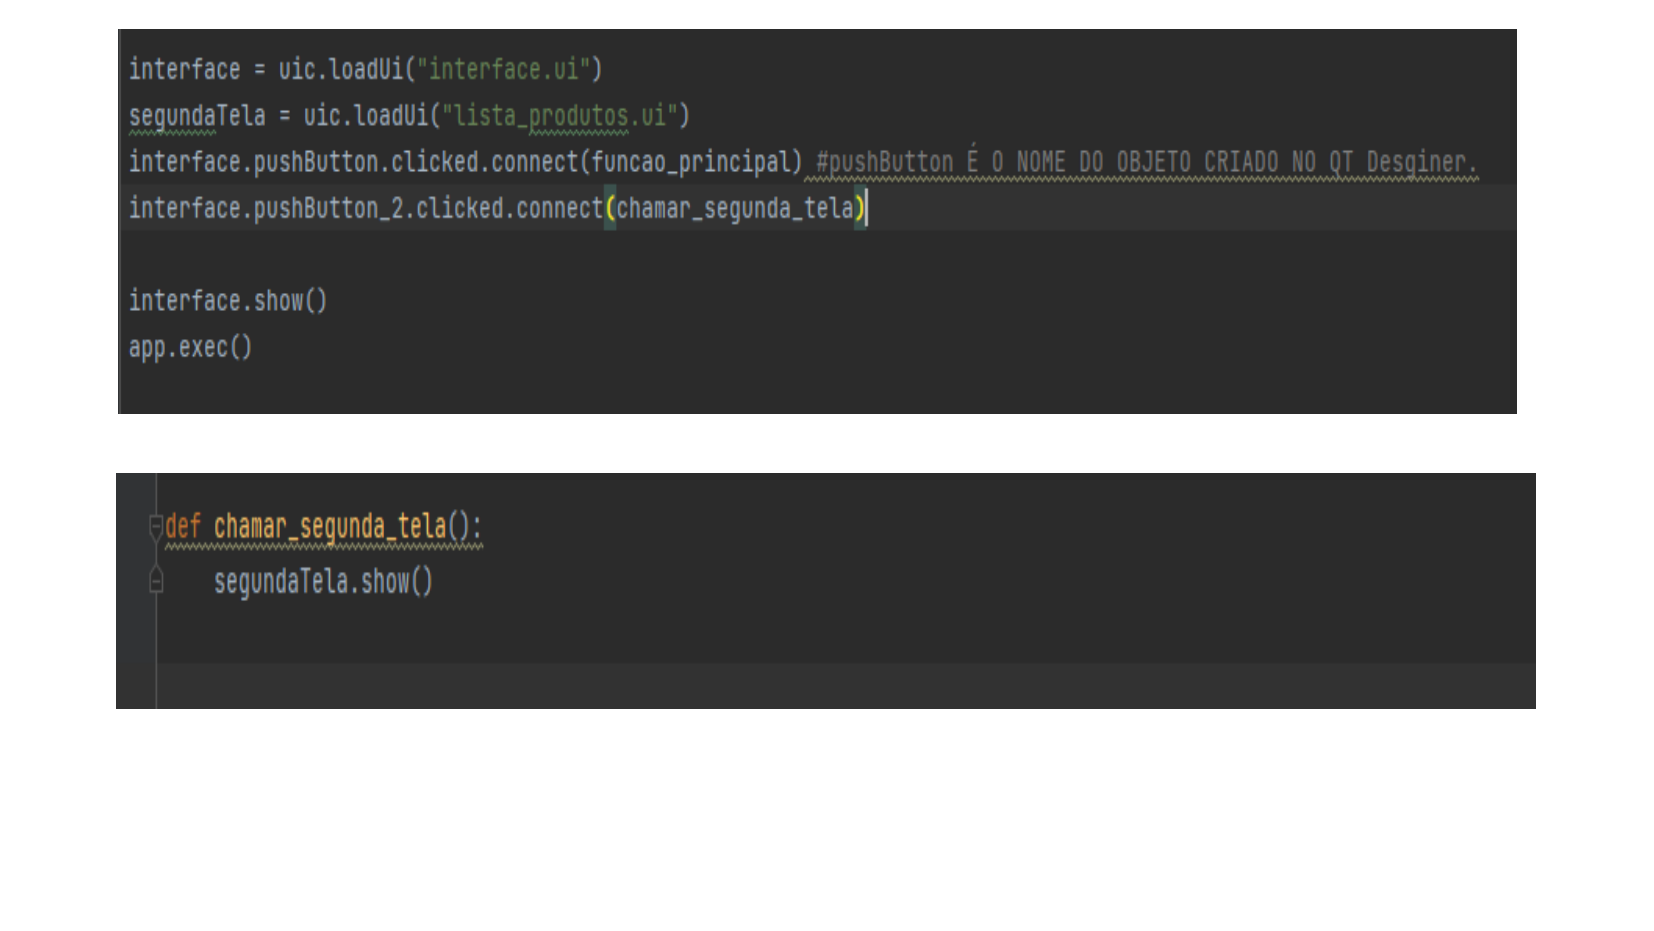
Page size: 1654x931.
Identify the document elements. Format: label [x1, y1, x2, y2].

picture [116, 473, 1536, 709]
picture [118, 29, 1517, 414]
